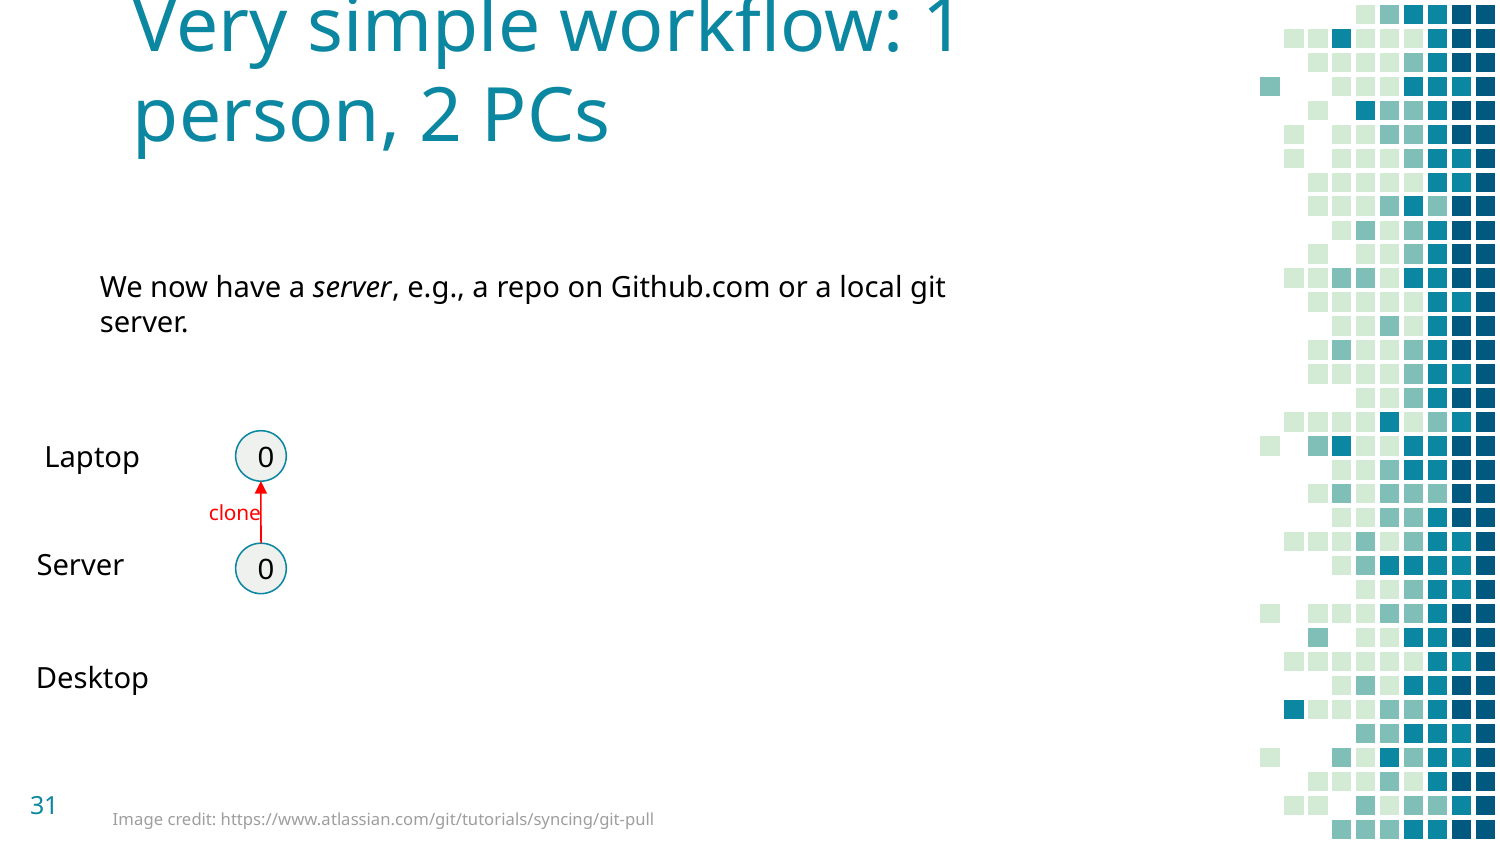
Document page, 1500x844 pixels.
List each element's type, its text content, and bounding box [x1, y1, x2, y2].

text_box We now have a server, e.g., a repo on Github.com or a local git server. [84, 253, 993, 354]
text_box 0 [235, 430, 287, 482]
text_box 0 [235, 543, 287, 594]
text_box Laptop [29, 423, 213, 489]
slide_number <number> [15, 774, 105, 839]
title Very simple workflow: 1 person, 2 PCs [117, 121, 1227, 262]
text_box Server [21, 531, 206, 597]
text_box Image credit: https://www.atlassian.com/git/tutorials/syncing/git-pull [97, 793, 793, 844]
text_box clone [193, 484, 297, 540]
text_box Desktop [20, 643, 205, 709]
